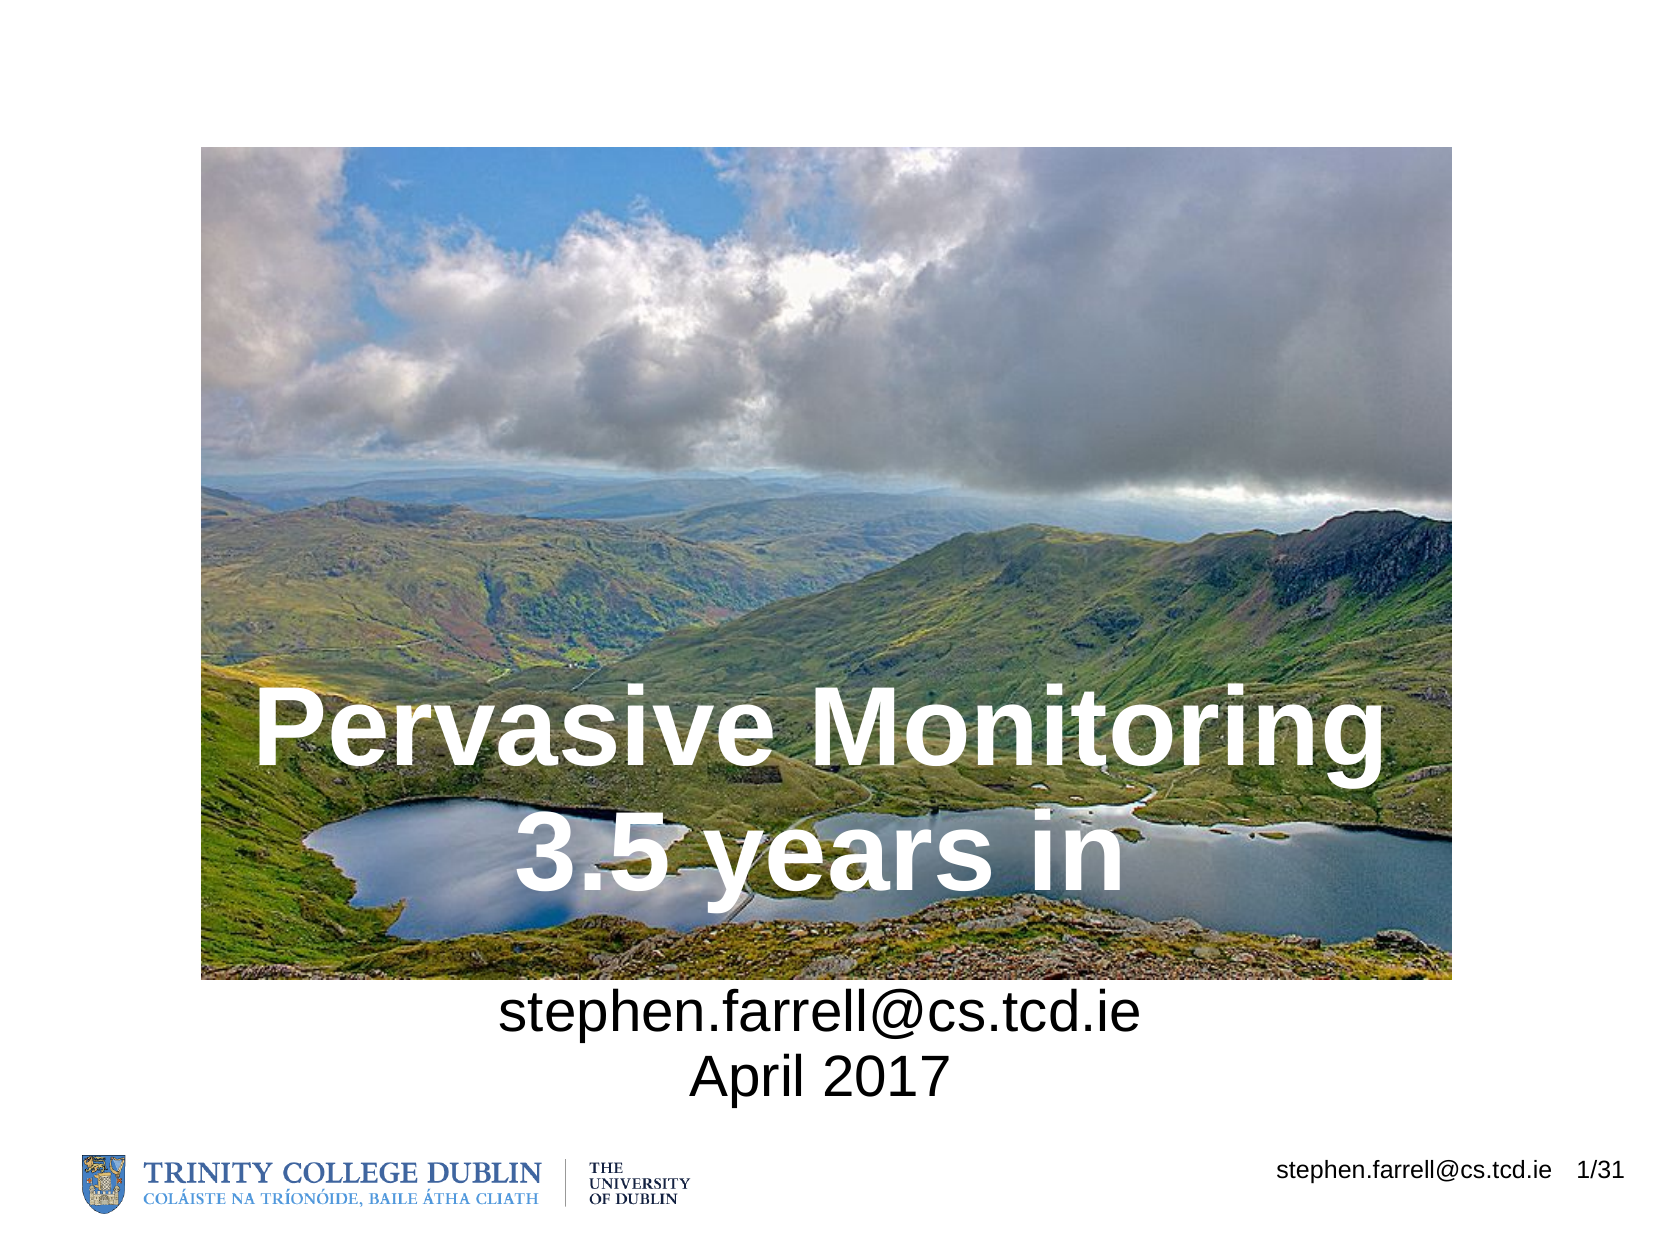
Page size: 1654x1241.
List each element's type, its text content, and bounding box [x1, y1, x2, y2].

picture [82, 1208, 694, 1214]
text_box Pervasive Monitoring 3.5 years in stephen.farrell@cs.tcd.ie April 2017 [76, 564, 1565, 1208]
picture [201, 147, 1452, 564]
